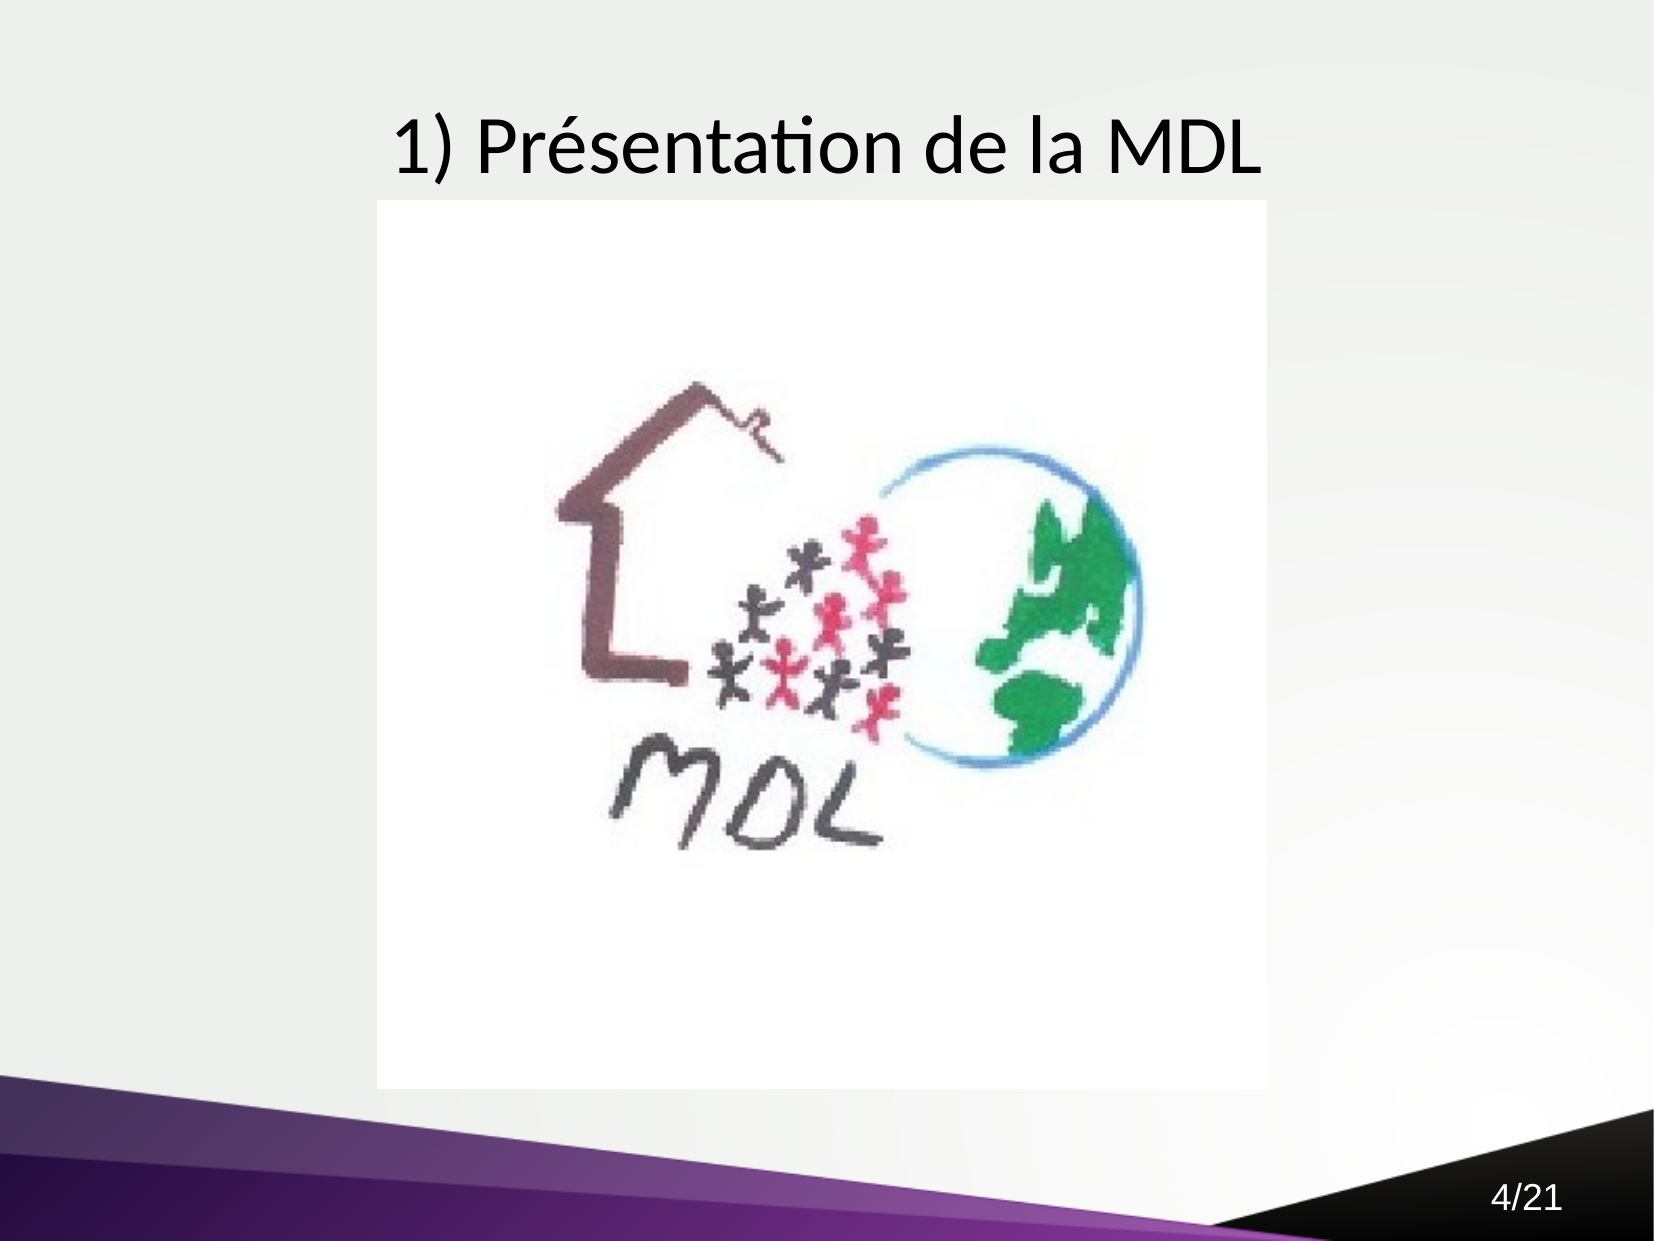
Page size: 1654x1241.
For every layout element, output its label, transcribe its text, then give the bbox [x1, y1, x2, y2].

text_box <numéro>/21 [1476, 1169, 1654, 1240]
title 1) Présentation de la MDL [82, 49, 1571, 257]
picture [0, 0, 1654, 1241]
